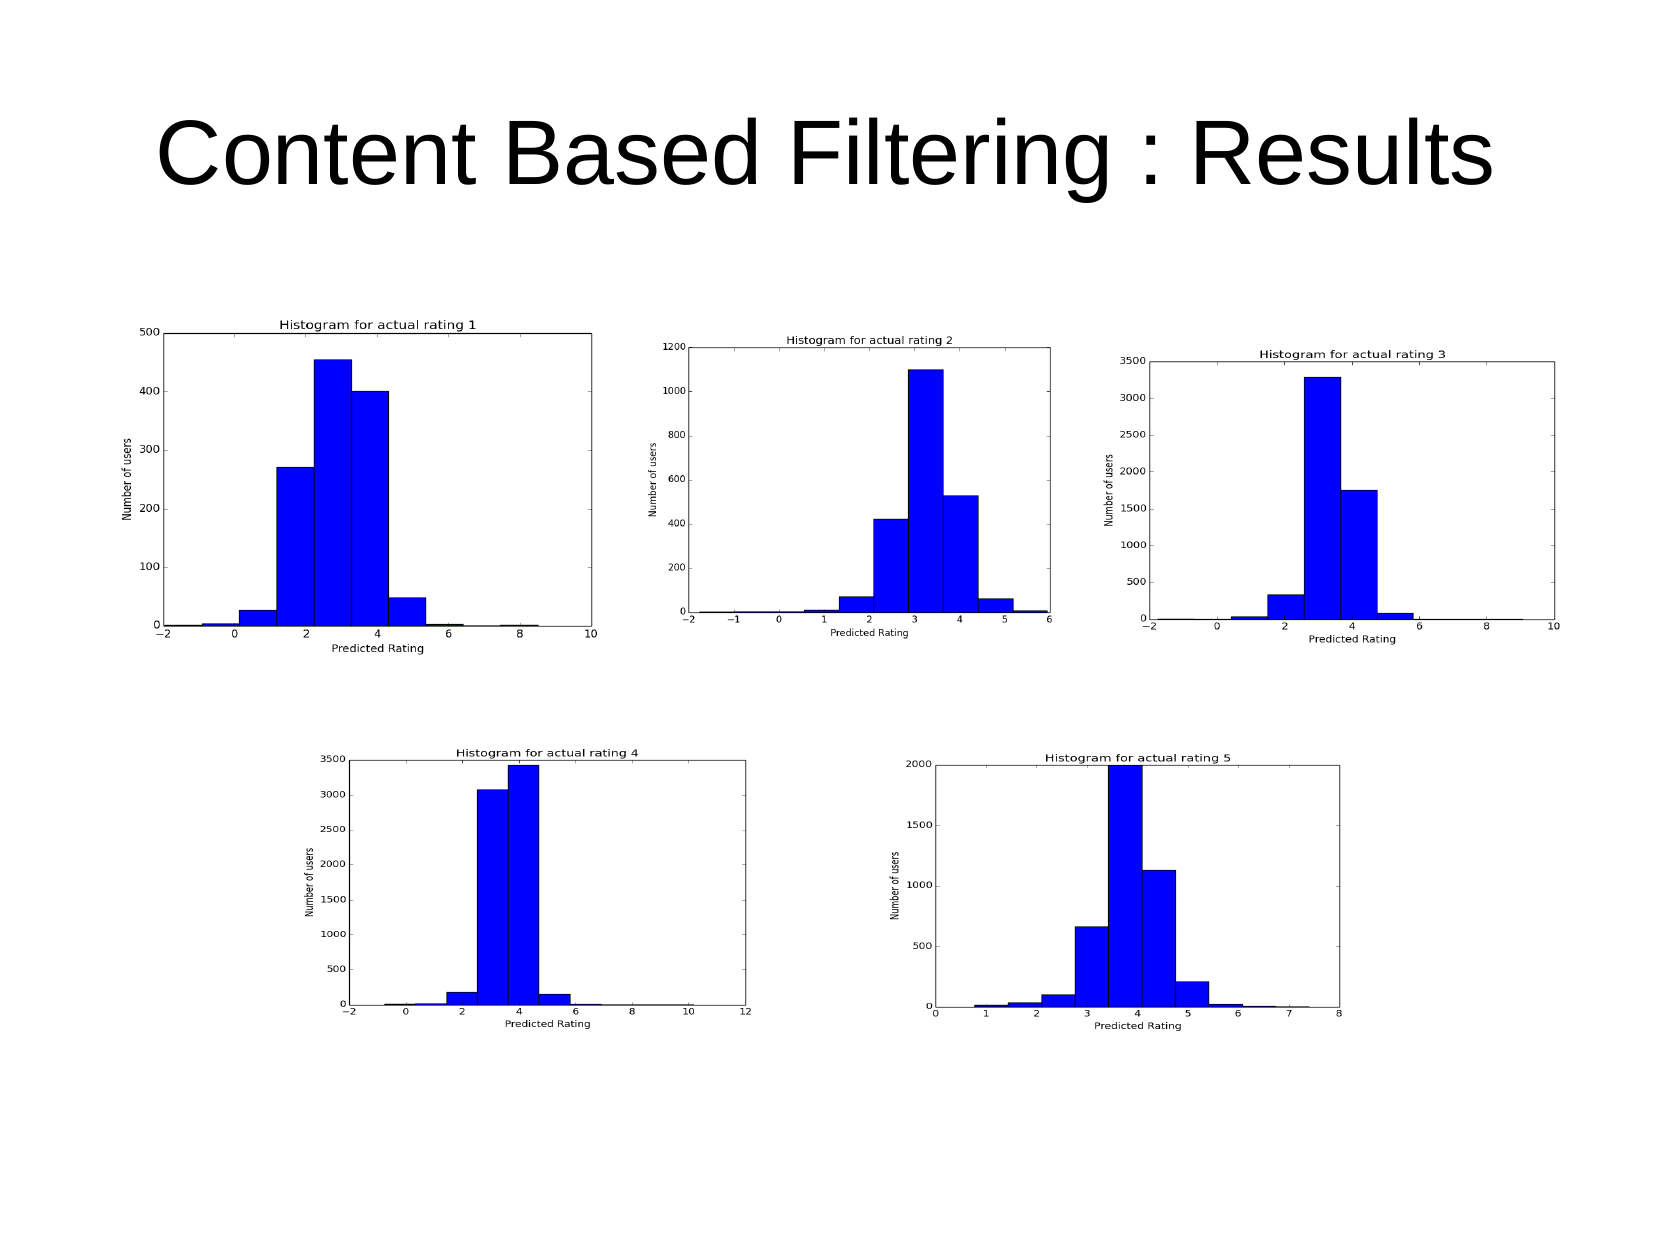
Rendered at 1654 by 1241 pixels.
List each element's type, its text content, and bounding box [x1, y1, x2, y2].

picture [285, 729, 796, 1036]
title Content Based Filtering : Results [82, 49, 1571, 257]
picture [870, 734, 1391, 1037]
picture [94, 296, 1606, 662]
